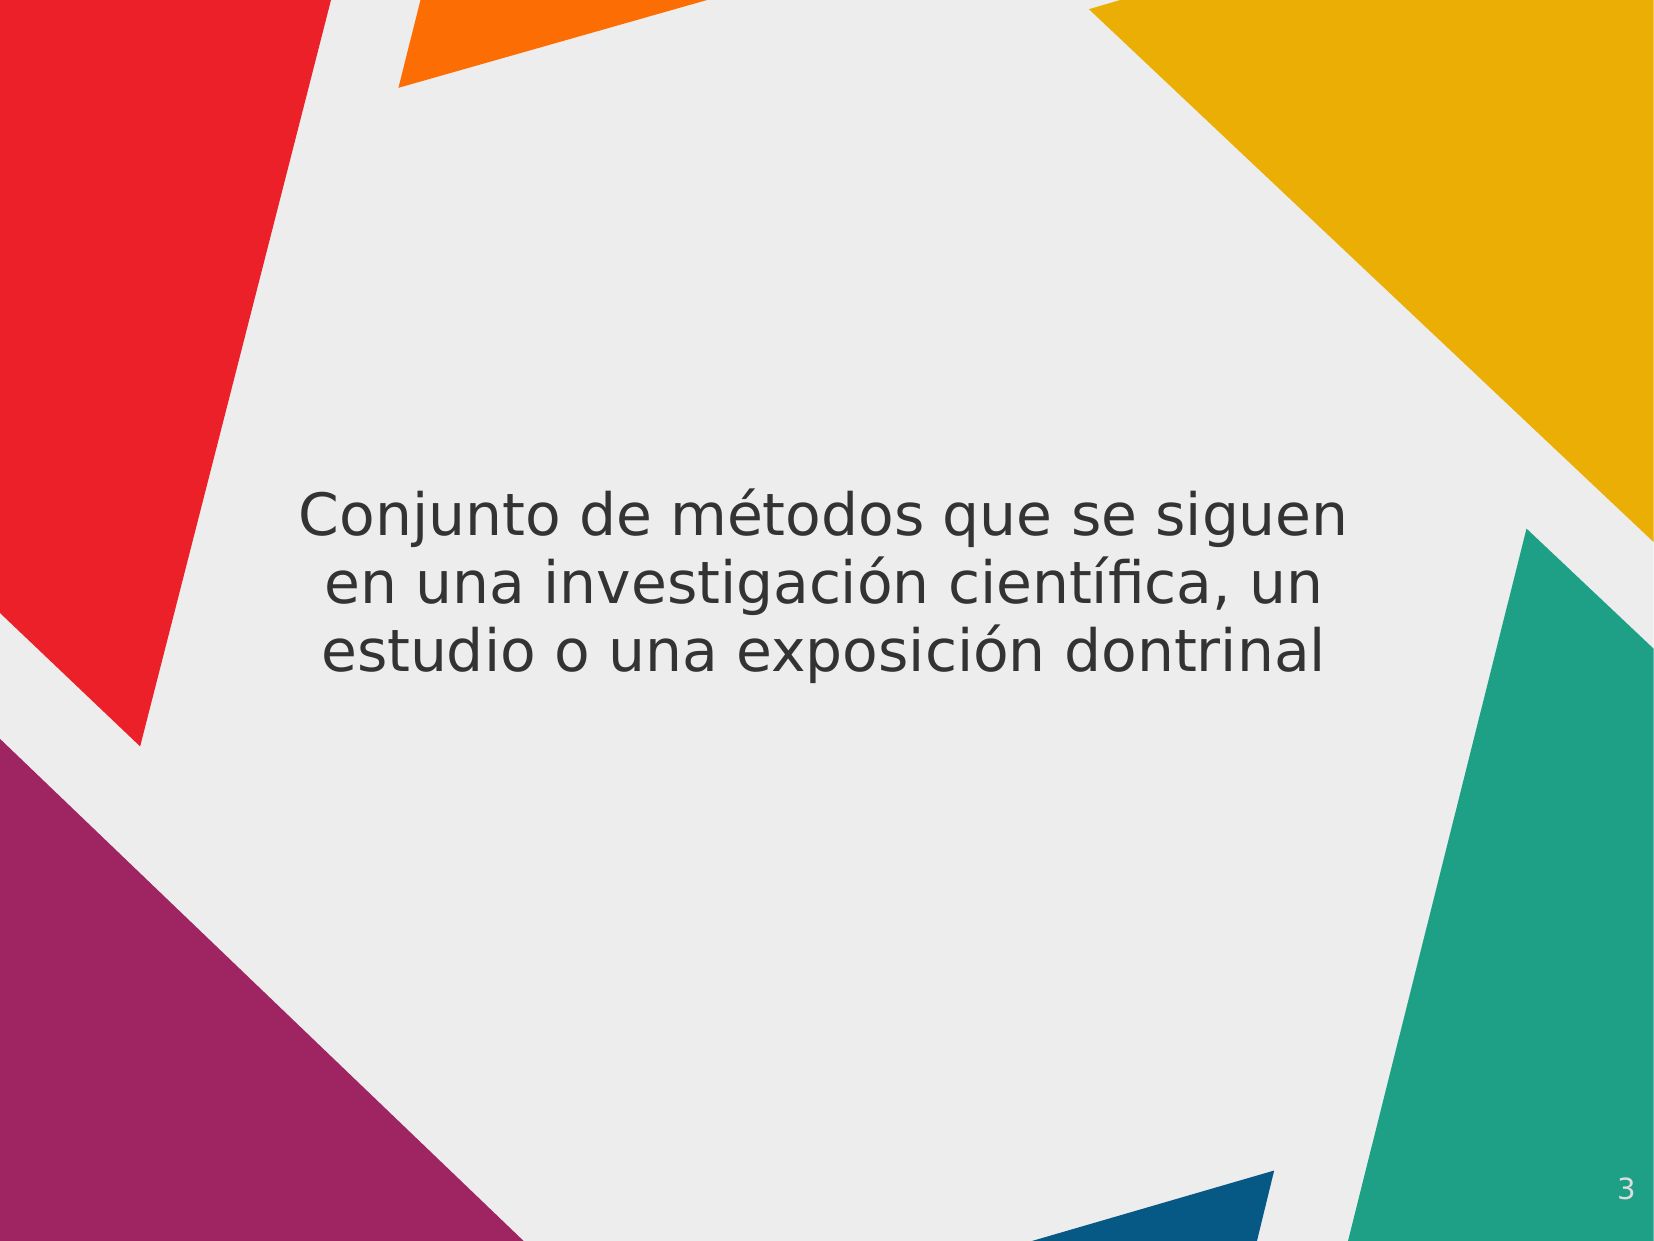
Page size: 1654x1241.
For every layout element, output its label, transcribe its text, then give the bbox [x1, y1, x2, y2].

title Conjunto de métodos que se siguen en una investigación científica, un estudio o una exposición dontrinal [283, 480, 1366, 688]
